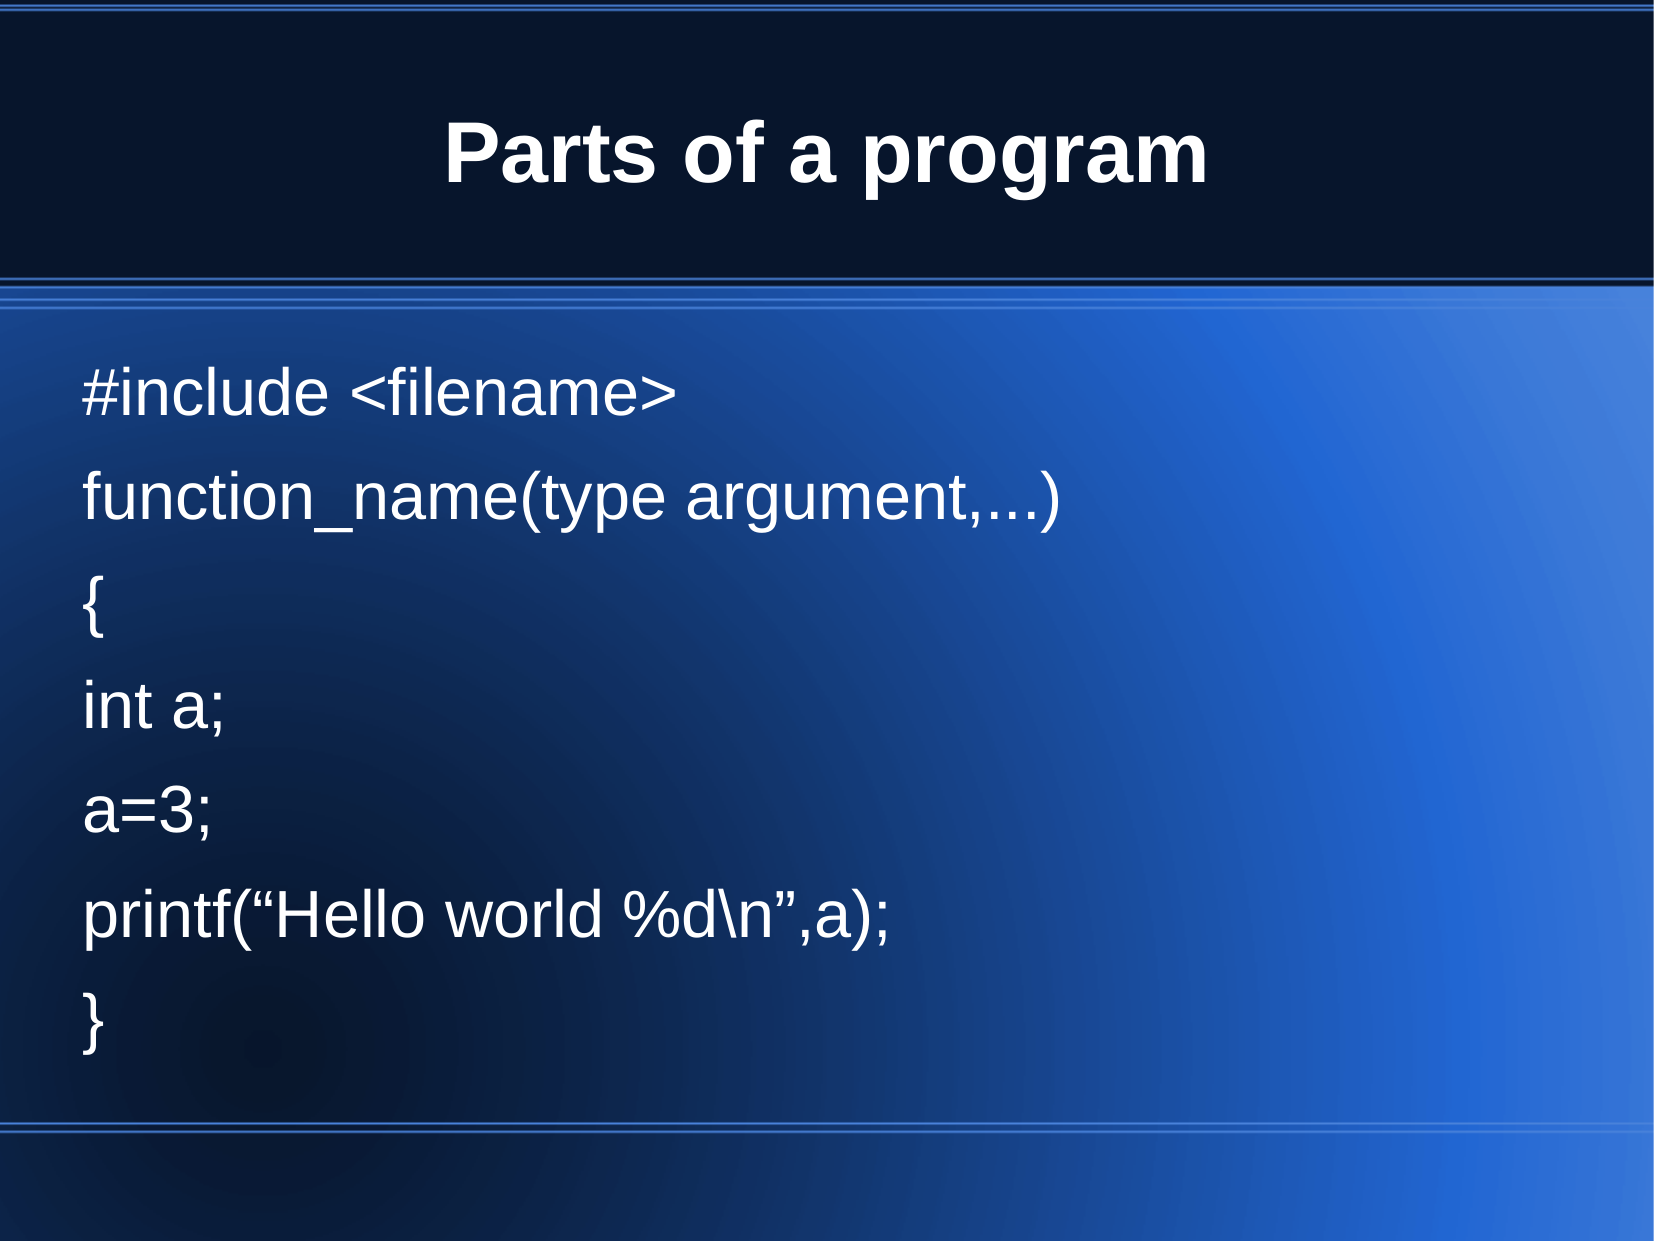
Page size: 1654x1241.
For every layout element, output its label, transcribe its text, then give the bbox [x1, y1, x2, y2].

title Parts of a program [82, 49, 1571, 257]
picture [0, 0, 1654, 1241]
list #include <filename> function_name(type argument,...) { int a; a=3; printf(“Hello world %d\n”,a); } [82, 355, 1571, 1058]
